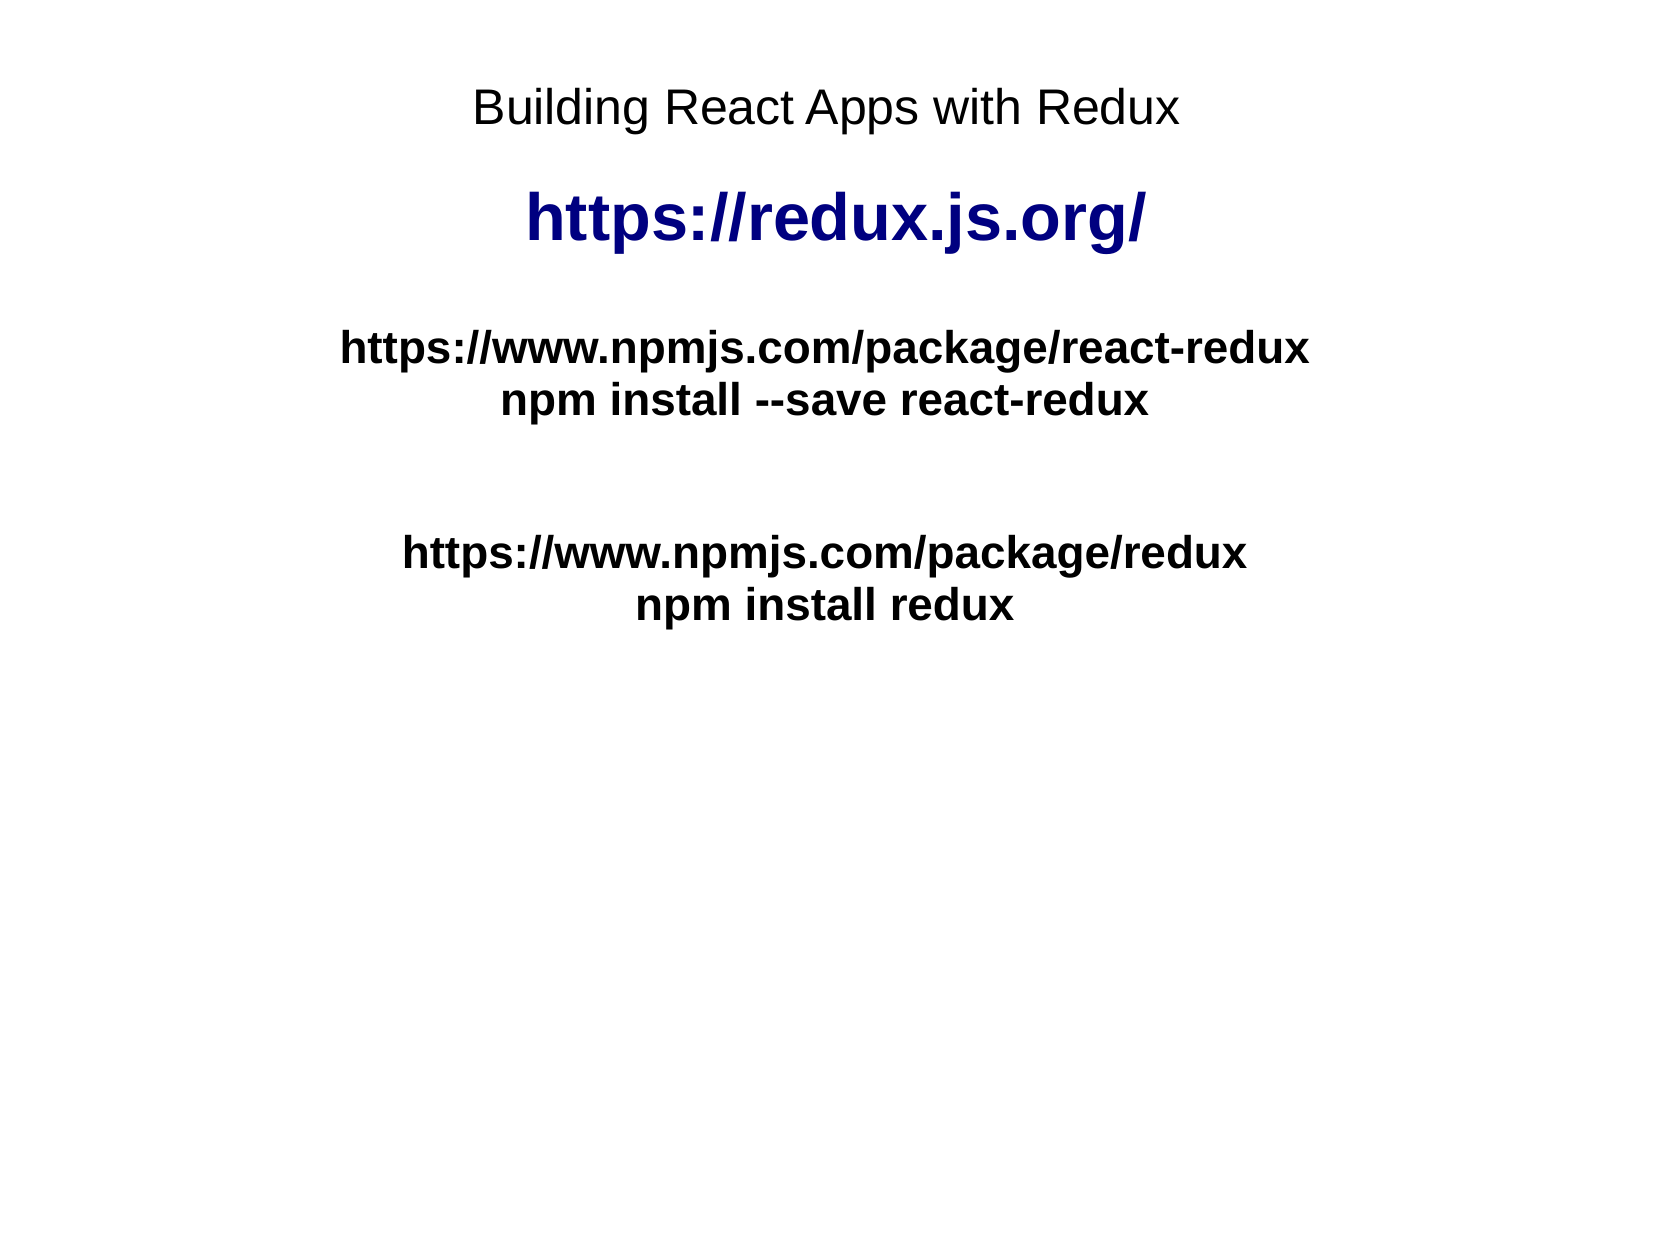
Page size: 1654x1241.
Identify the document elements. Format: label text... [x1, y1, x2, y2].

title Building React Apps with Redux [82, 49, 1571, 166]
text_box https://www.npmjs.com/package/react-redux npm install --save react-redux https://www.npmjs.com/package/redux npm install redux [225, 315, 1426, 1051]
list https://redux.js.org/ [56, 180, 1546, 1201]
